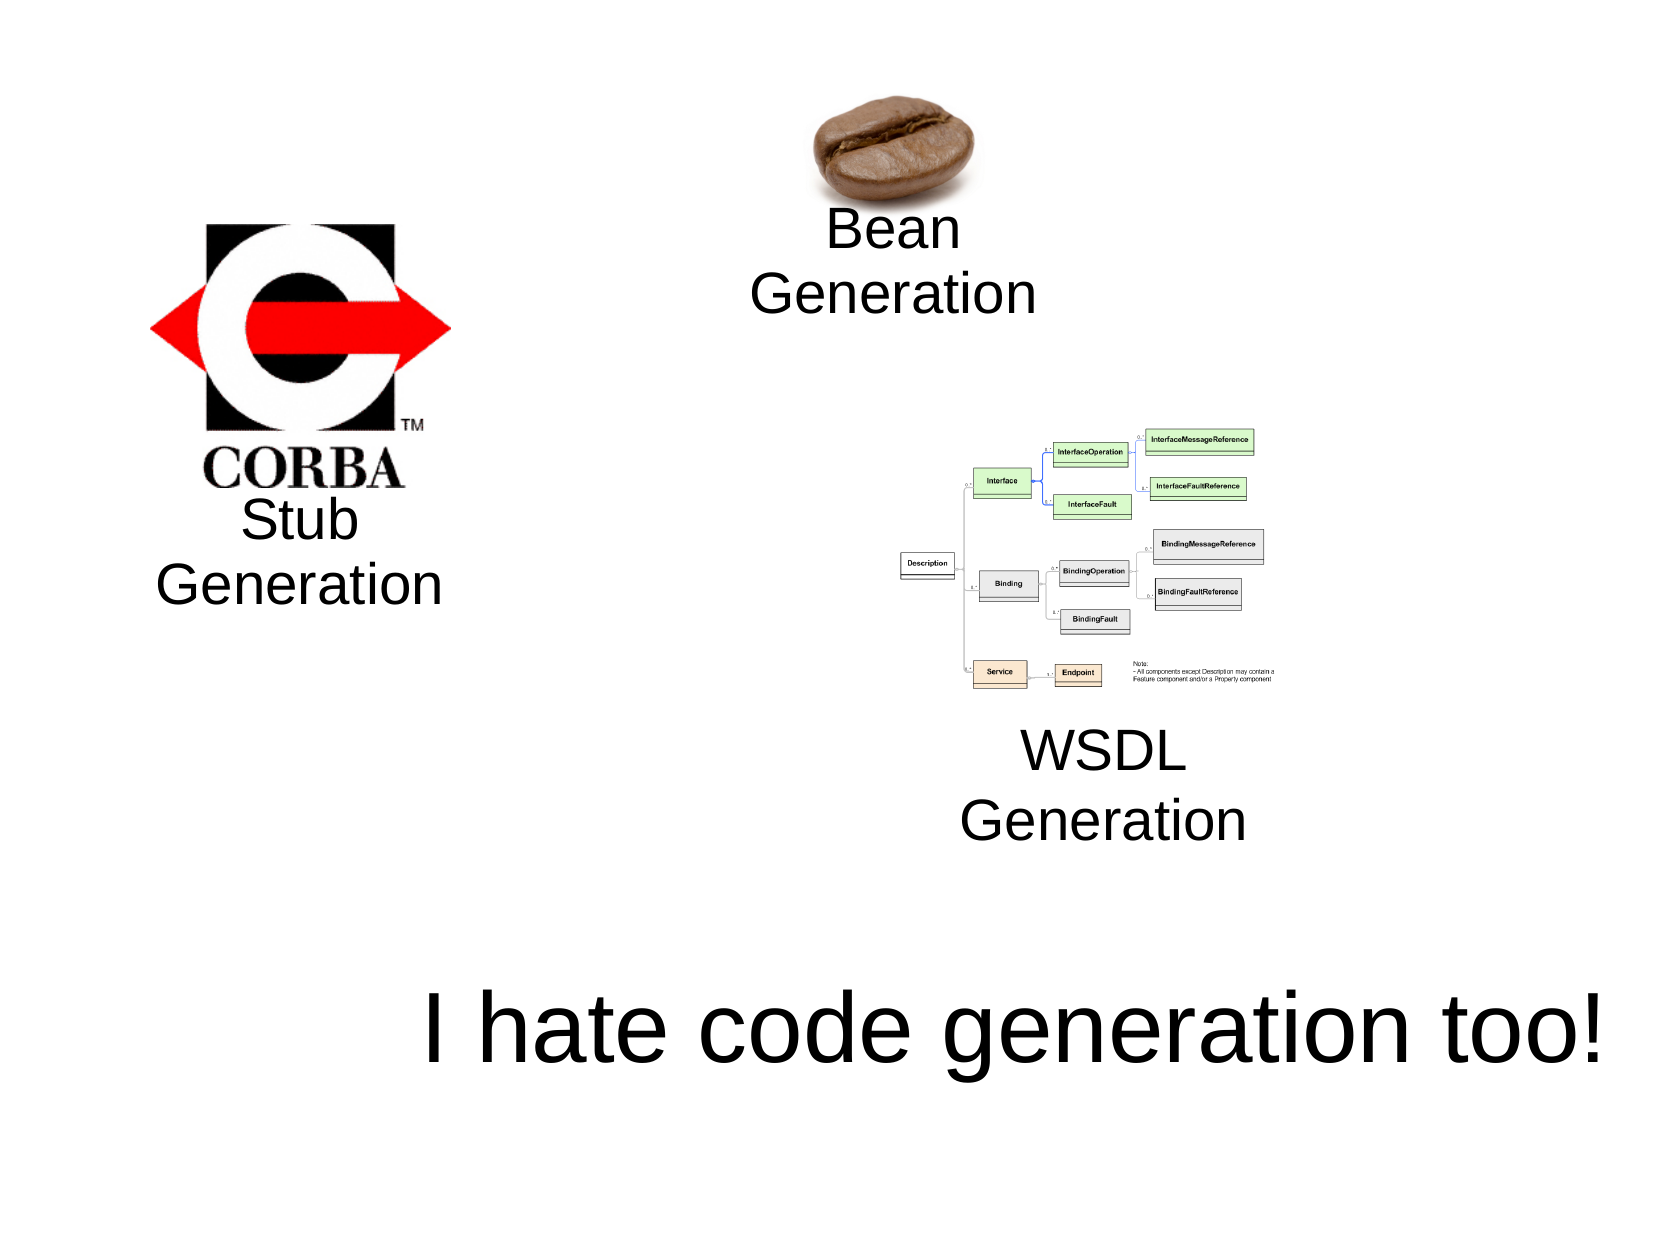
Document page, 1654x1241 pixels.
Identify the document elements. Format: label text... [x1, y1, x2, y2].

picture [900, 424, 1276, 692]
title I hate code generation too! [0, 971, 1637, 1084]
picture [150, 224, 451, 488]
list WSDL Generation [750, 712, 1388, 901]
picture [787, 83, 1000, 226]
